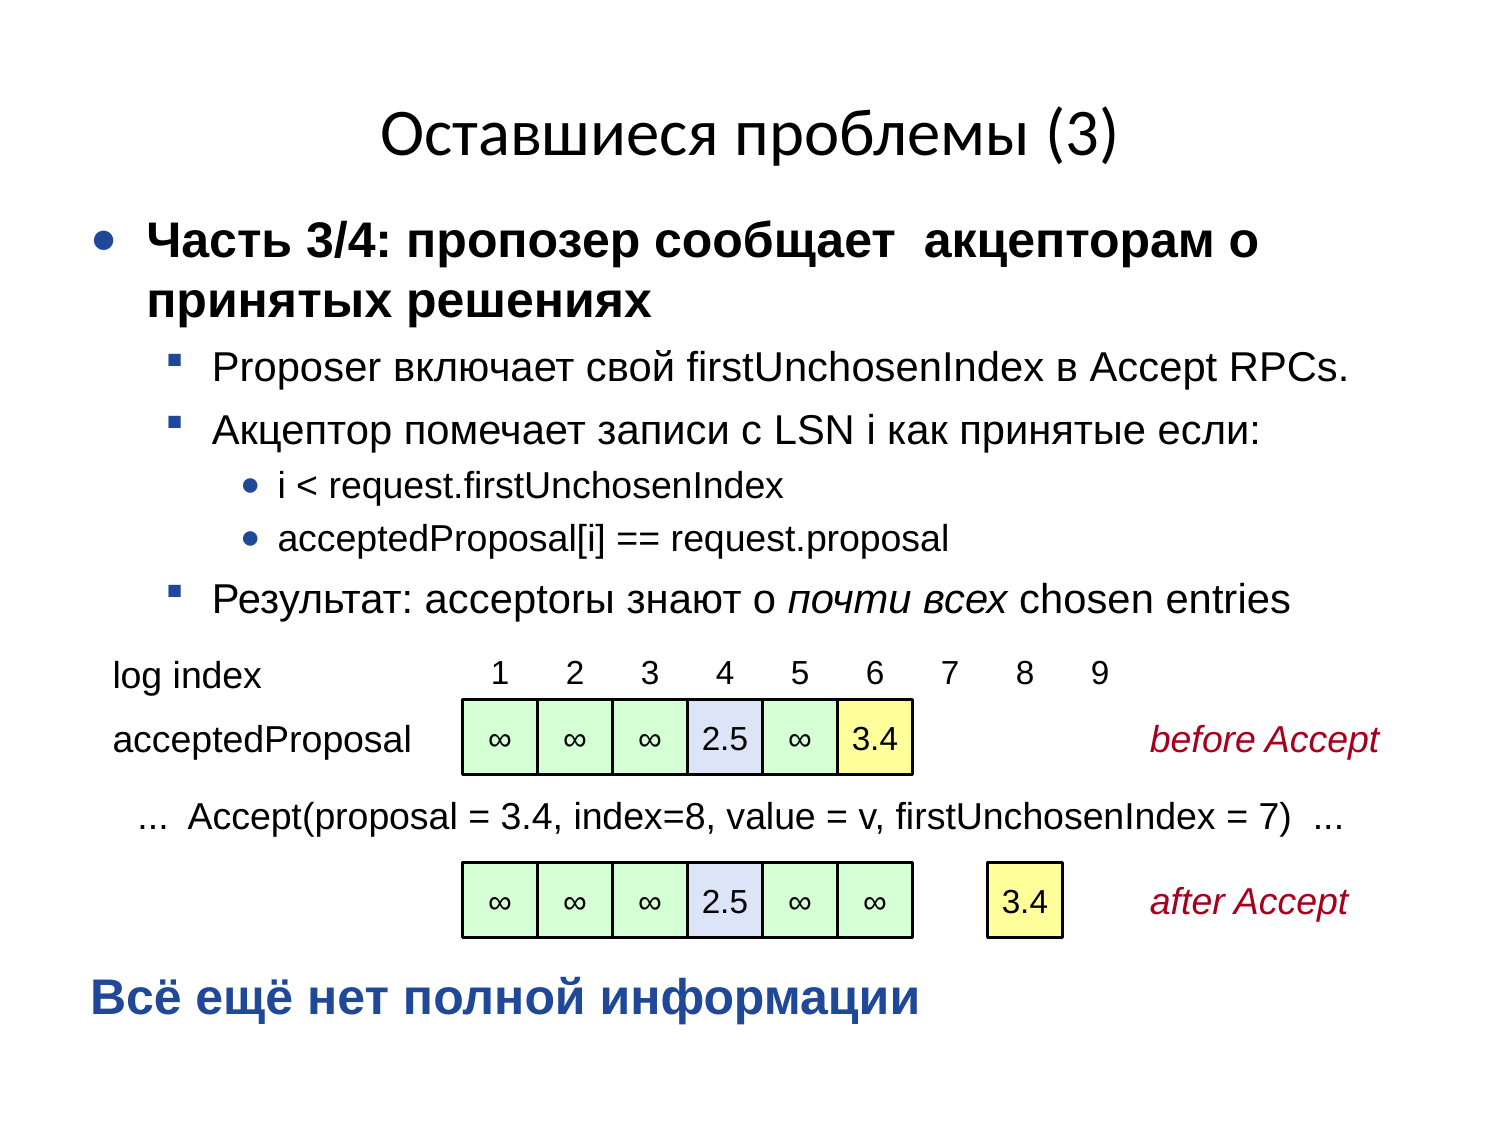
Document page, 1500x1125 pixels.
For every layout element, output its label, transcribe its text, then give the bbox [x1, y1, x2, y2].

text_box before Accept [1149, 714, 1438, 760]
text_box ∞ [537, 699, 612, 775]
text_box 7 [912, 644, 987, 700]
text_box ∞ [462, 700, 537, 775]
text_box 5 [762, 644, 837, 699]
text_box 2.5 [688, 862, 762, 938]
text_box ∞ [612, 862, 688, 938]
text_box ∞ [762, 862, 837, 938]
text_box ∞ [612, 699, 688, 775]
text_box 3.4 [987, 862, 1063, 938]
text_box 6 [837, 644, 912, 699]
text_box 3 [612, 644, 687, 699]
text_box 9 [1062, 644, 1138, 700]
text_box 3.4 [837, 699, 913, 775]
text_box 2 [537, 644, 612, 699]
text_box 2.5 [688, 699, 762, 775]
text_box ... Accept(proposal = 3.4, index=8, value = v, firstUnchosenIndex = 7) ... [137, 791, 1425, 838]
text_box ∞ [462, 862, 537, 938]
text_box 1 [462, 644, 537, 700]
text_box ∞ [537, 862, 612, 938]
title Оставшиеся проблемы (3) [75, 45, 1426, 233]
text_box log index [112, 651, 300, 697]
text_box after Accept [1149, 877, 1438, 923]
list Часть 3/4: пропозер сообщает акцепторам о принятых решениях Proposer включает свой firstUnchosenIndex в Accept RPCs. Акцептор помечает записи с LSN i как принятые если: i < request.firstUnchosenIndex acceptedProposal[i] == request.proposal Результат: acceptorы знают о почти всех chosen entries Всё ещё нет полной информации [75, 233, 1425, 638]
text_box acceptedProposal [112, 714, 438, 760]
text_box ∞ [762, 699, 837, 775]
text_box 4 [687, 644, 762, 699]
text_box ∞ [837, 862, 913, 938]
text_box 8 [987, 644, 1062, 700]
